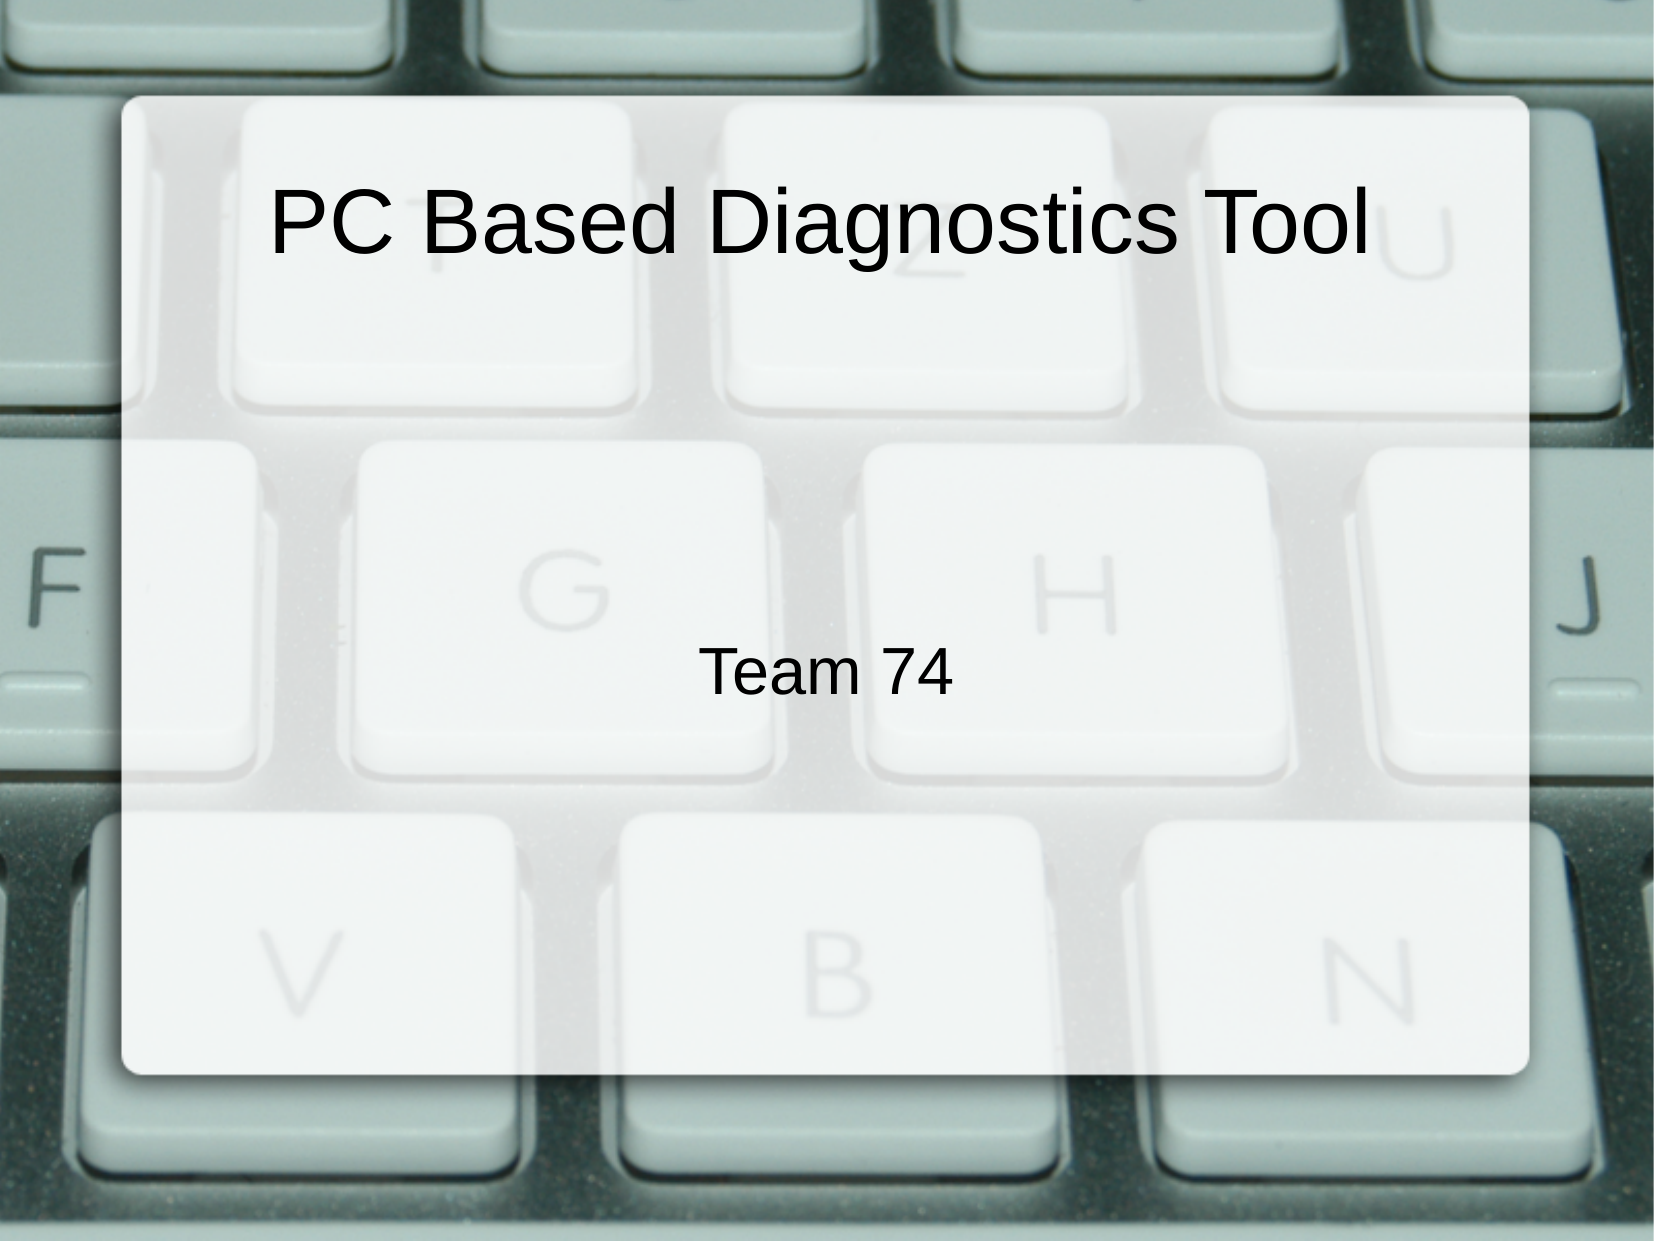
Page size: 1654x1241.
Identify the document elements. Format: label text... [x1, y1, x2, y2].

subtitle Team 74 [147, 354, 1506, 1064]
title PC Based Diagnostics Tool [135, 117, 1506, 325]
picture [0, 0, 1654, 1241]
